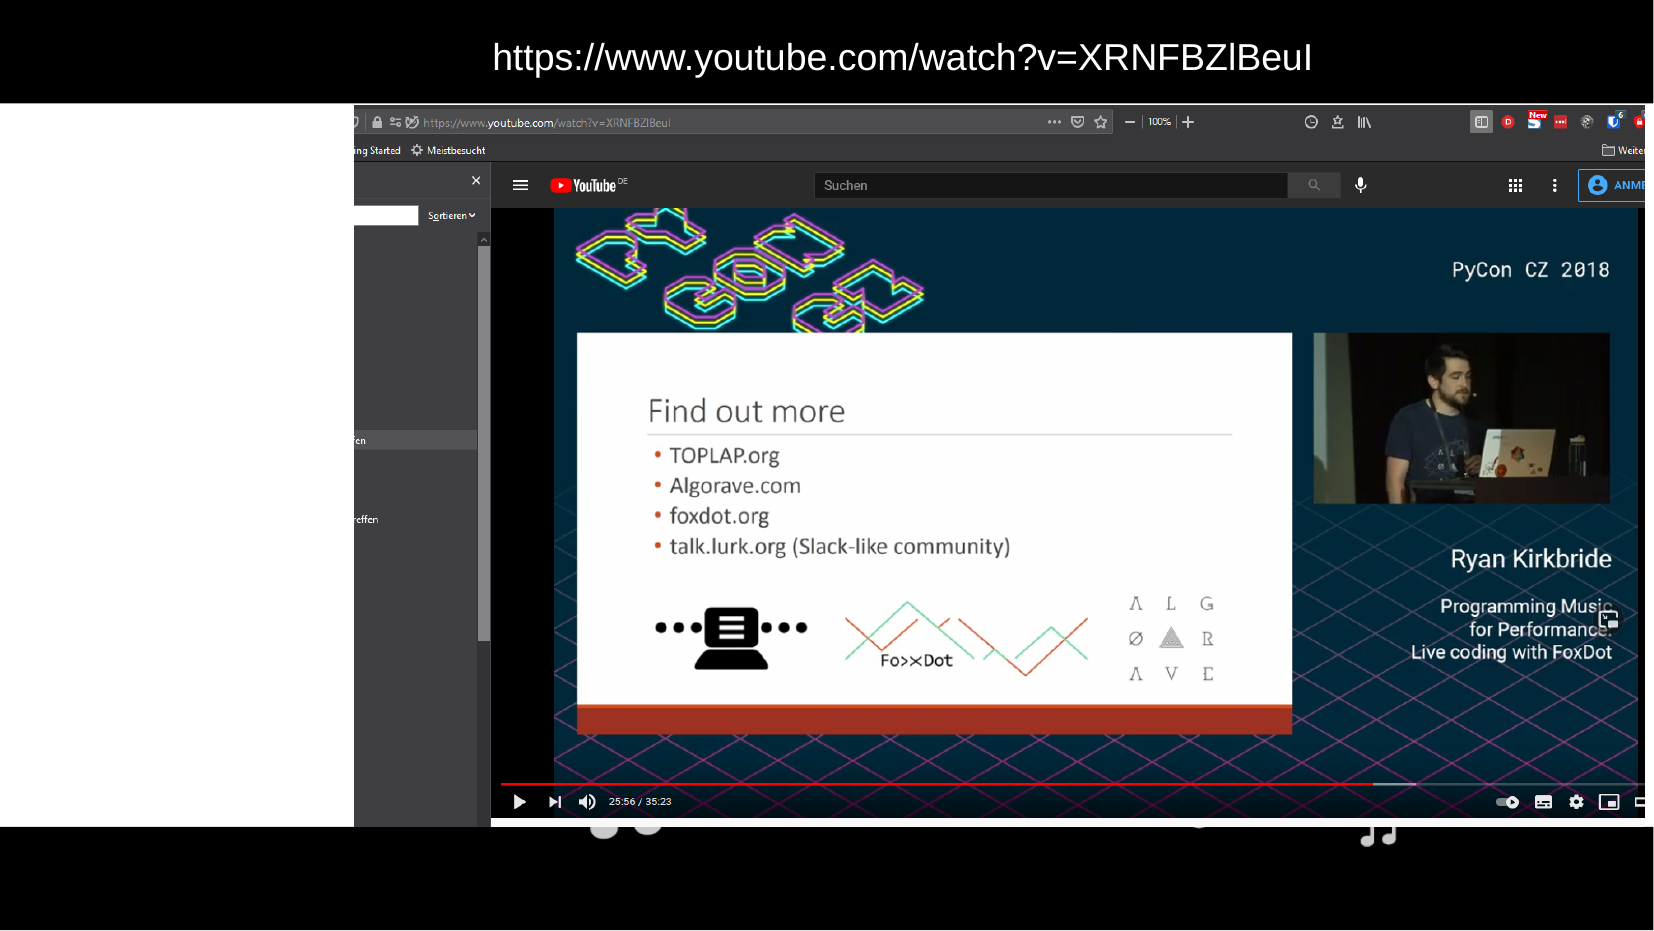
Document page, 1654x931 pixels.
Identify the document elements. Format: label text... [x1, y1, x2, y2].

picture [354, 105, 1645, 827]
text_box https://www.youtube.com/watch?v=XRNFBZlBeuI [477, 29, 1329, 87]
